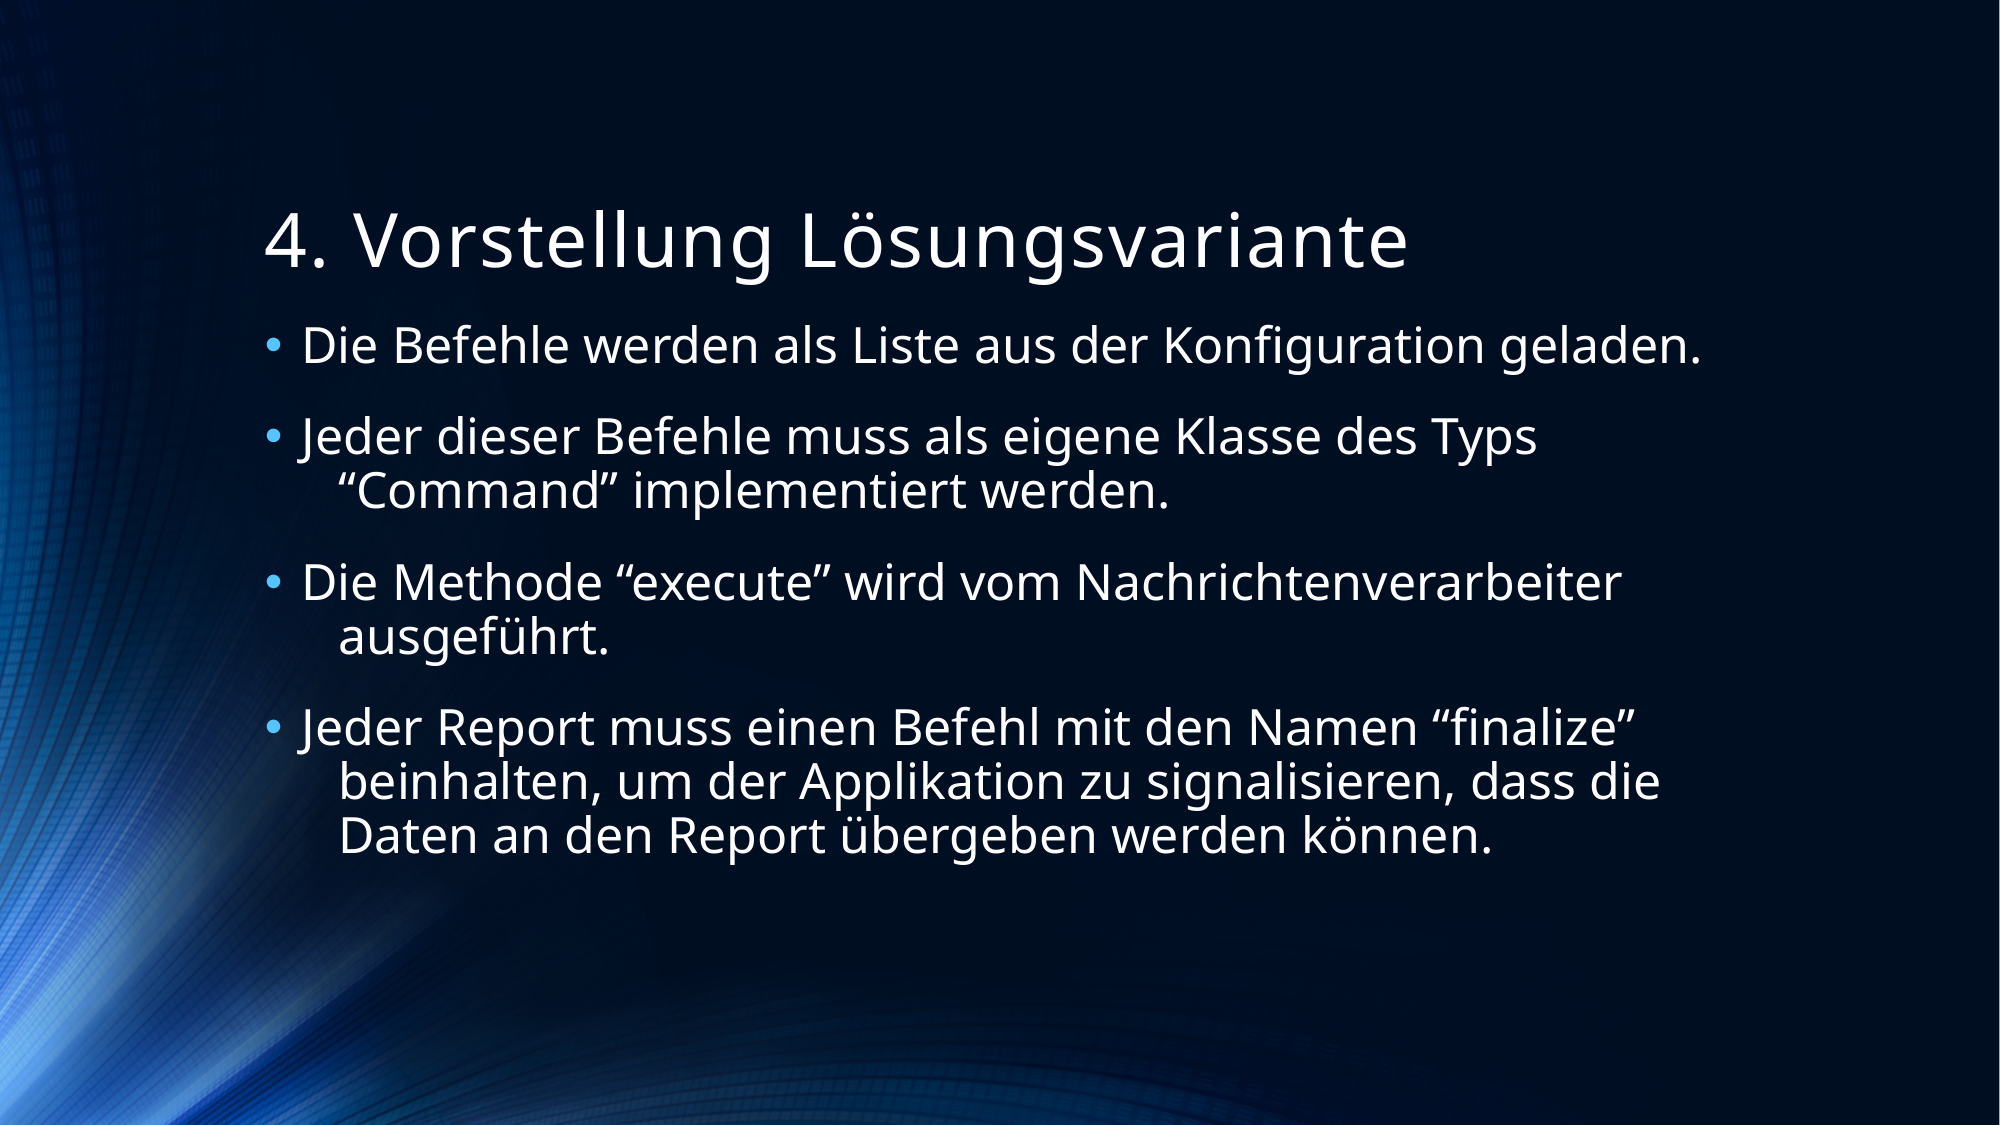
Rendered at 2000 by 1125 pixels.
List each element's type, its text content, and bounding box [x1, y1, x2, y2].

title 4. Vorstellung Lösungsvariante [249, 62, 1750, 288]
list Die Befehle werden als Liste aus der Konfiguration geladen. Jeder dieser Befehle muss als eigene Klasse des Typs “Command” implementiert werden. Die Methode “execute” wird vom Nachrichtenverarbeiter ausgeführt. Jeder Report muss einen Befehl mit den Namen “finalize” beinhalten, um der Applikation zu signalisieren, dass die Daten an den Report übergeben werden können. [249, 312, 1749, 988]
